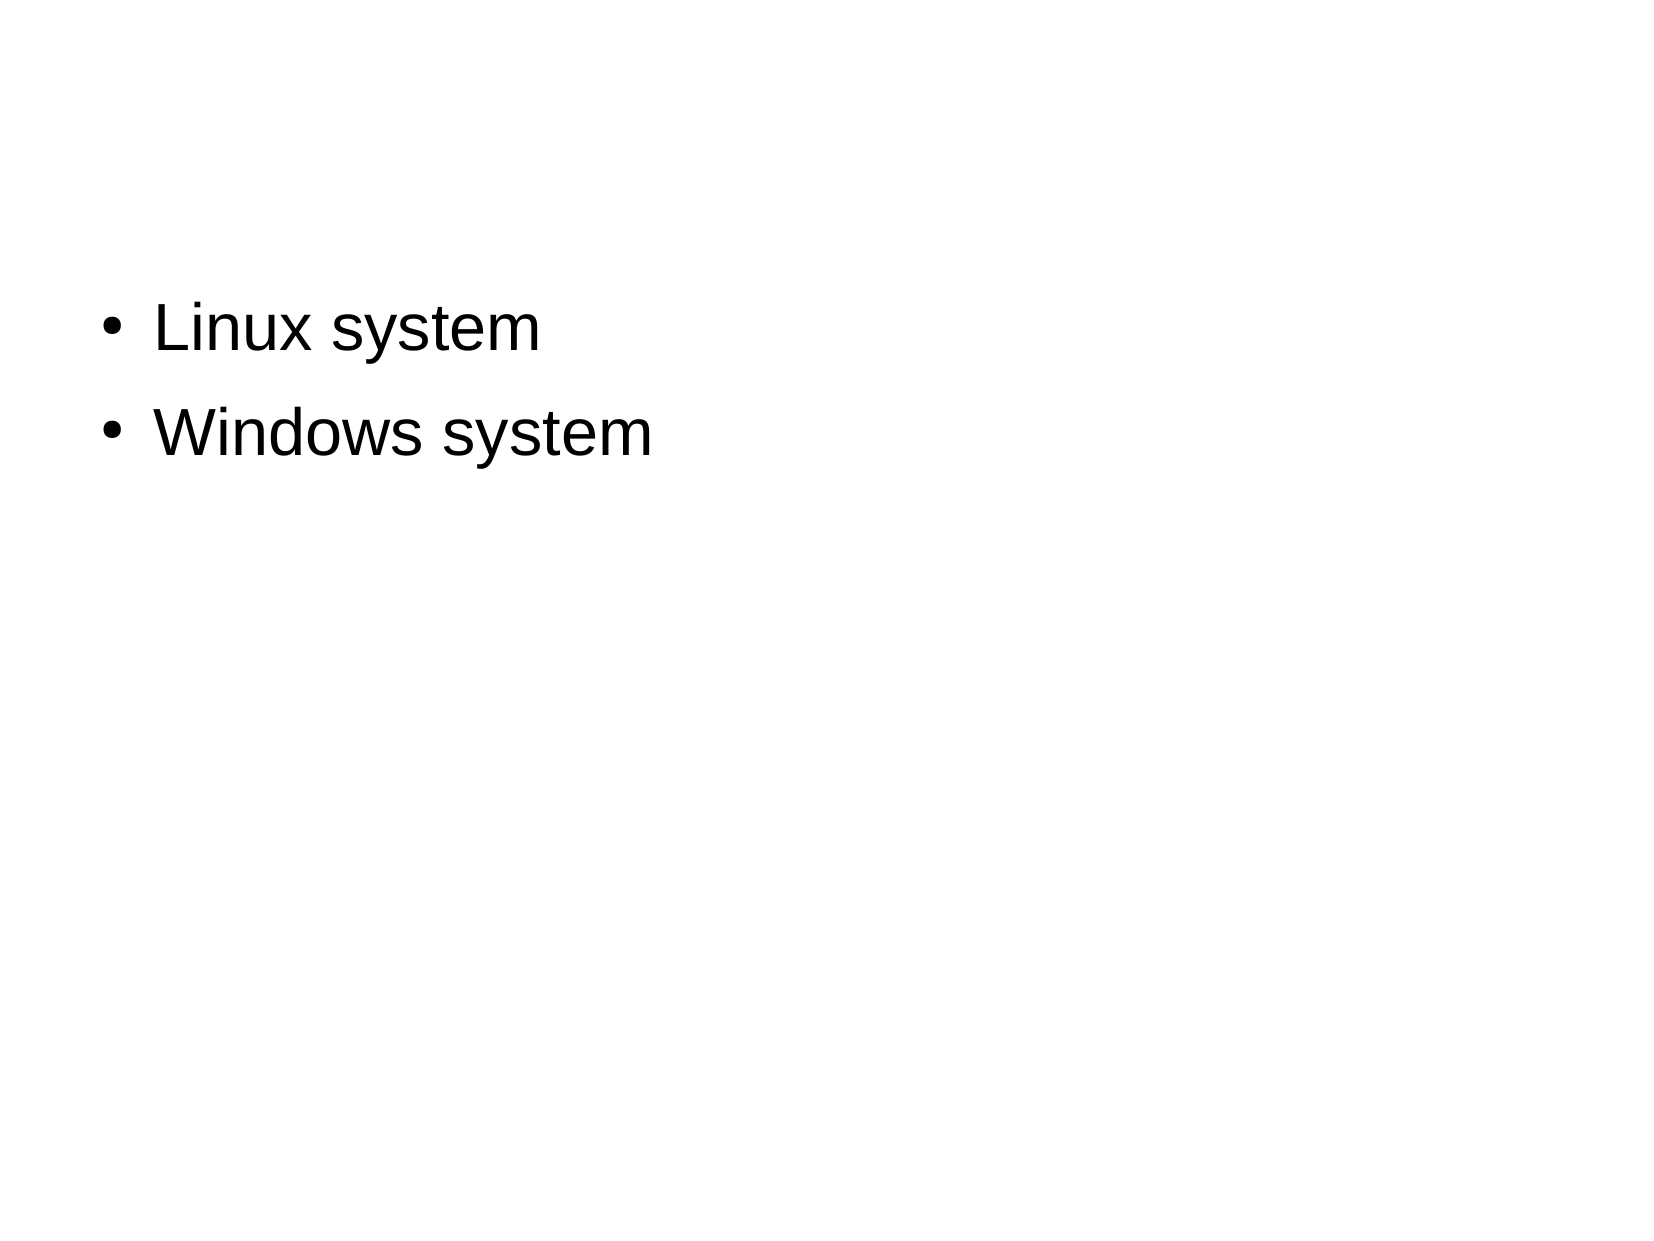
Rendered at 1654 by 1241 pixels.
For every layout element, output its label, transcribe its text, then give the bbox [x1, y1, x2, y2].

list Linux system Windows system [82, 290, 1571, 1010]
